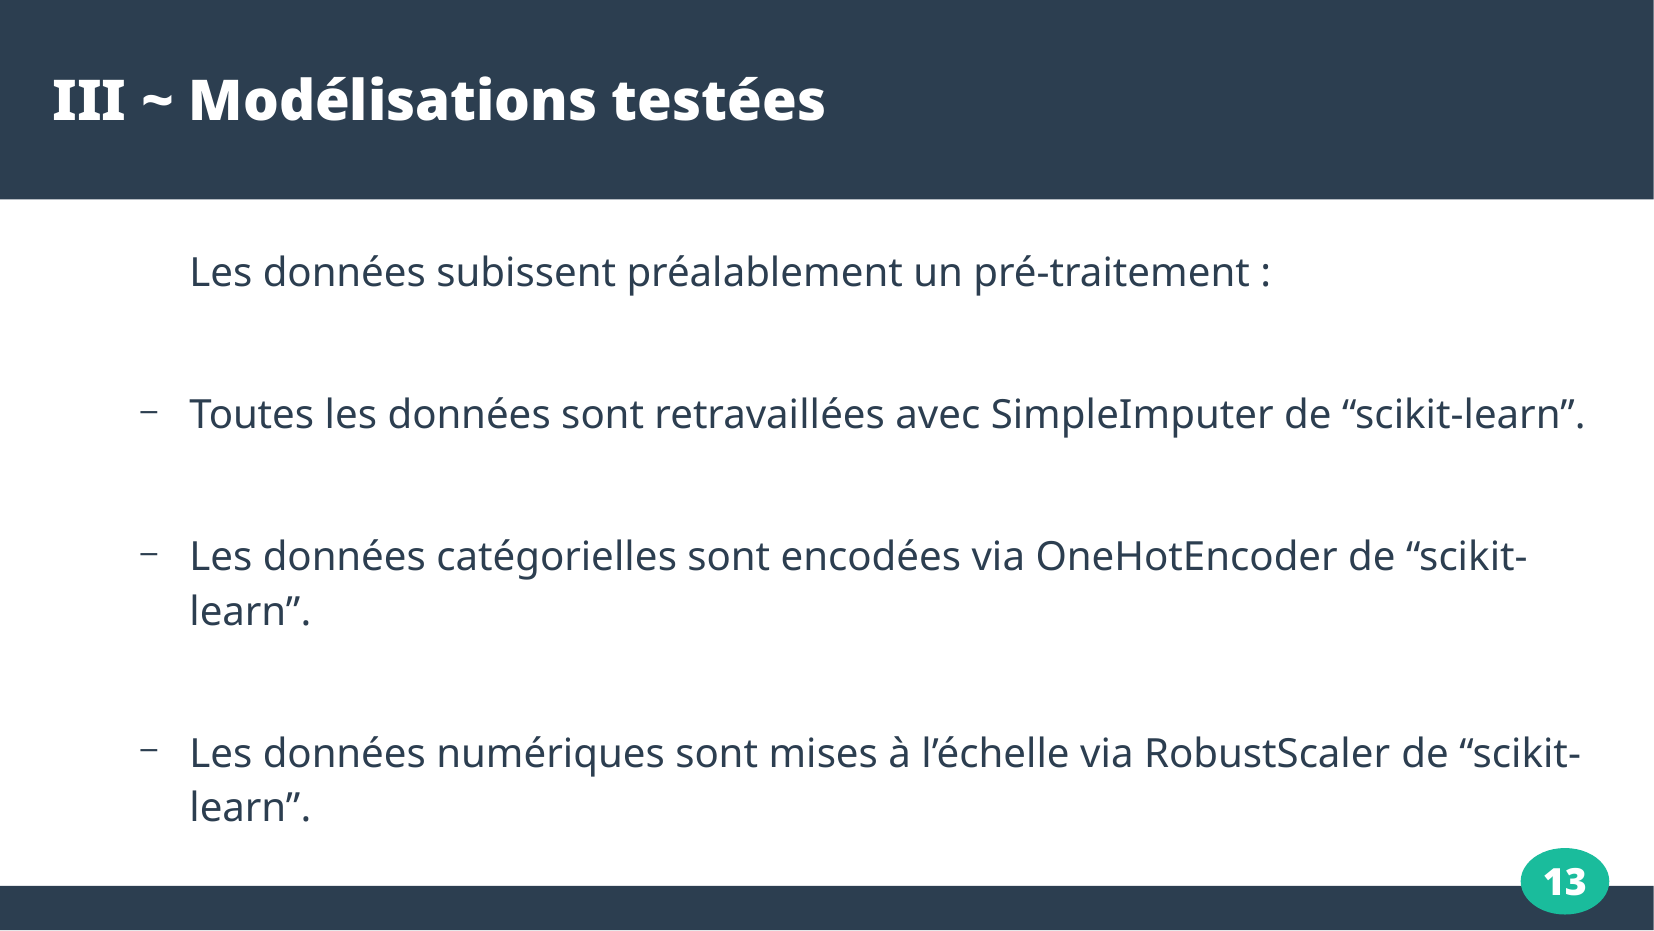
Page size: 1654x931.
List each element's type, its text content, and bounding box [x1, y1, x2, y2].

title III ~ Modélisations testées [0, 39, 1621, 158]
list Les données subissent préalablement un pré-traitement : Toutes les données sont retravaillées avec SimpleImputer de “scikit-learn”. Les données catégorielles sont encodées via OneHotEncoder de “scikit-learn”. Les données numériques sont mises à l’échelle via RobustScaler de “scikit-learn”. [59, 243, 1595, 886]
